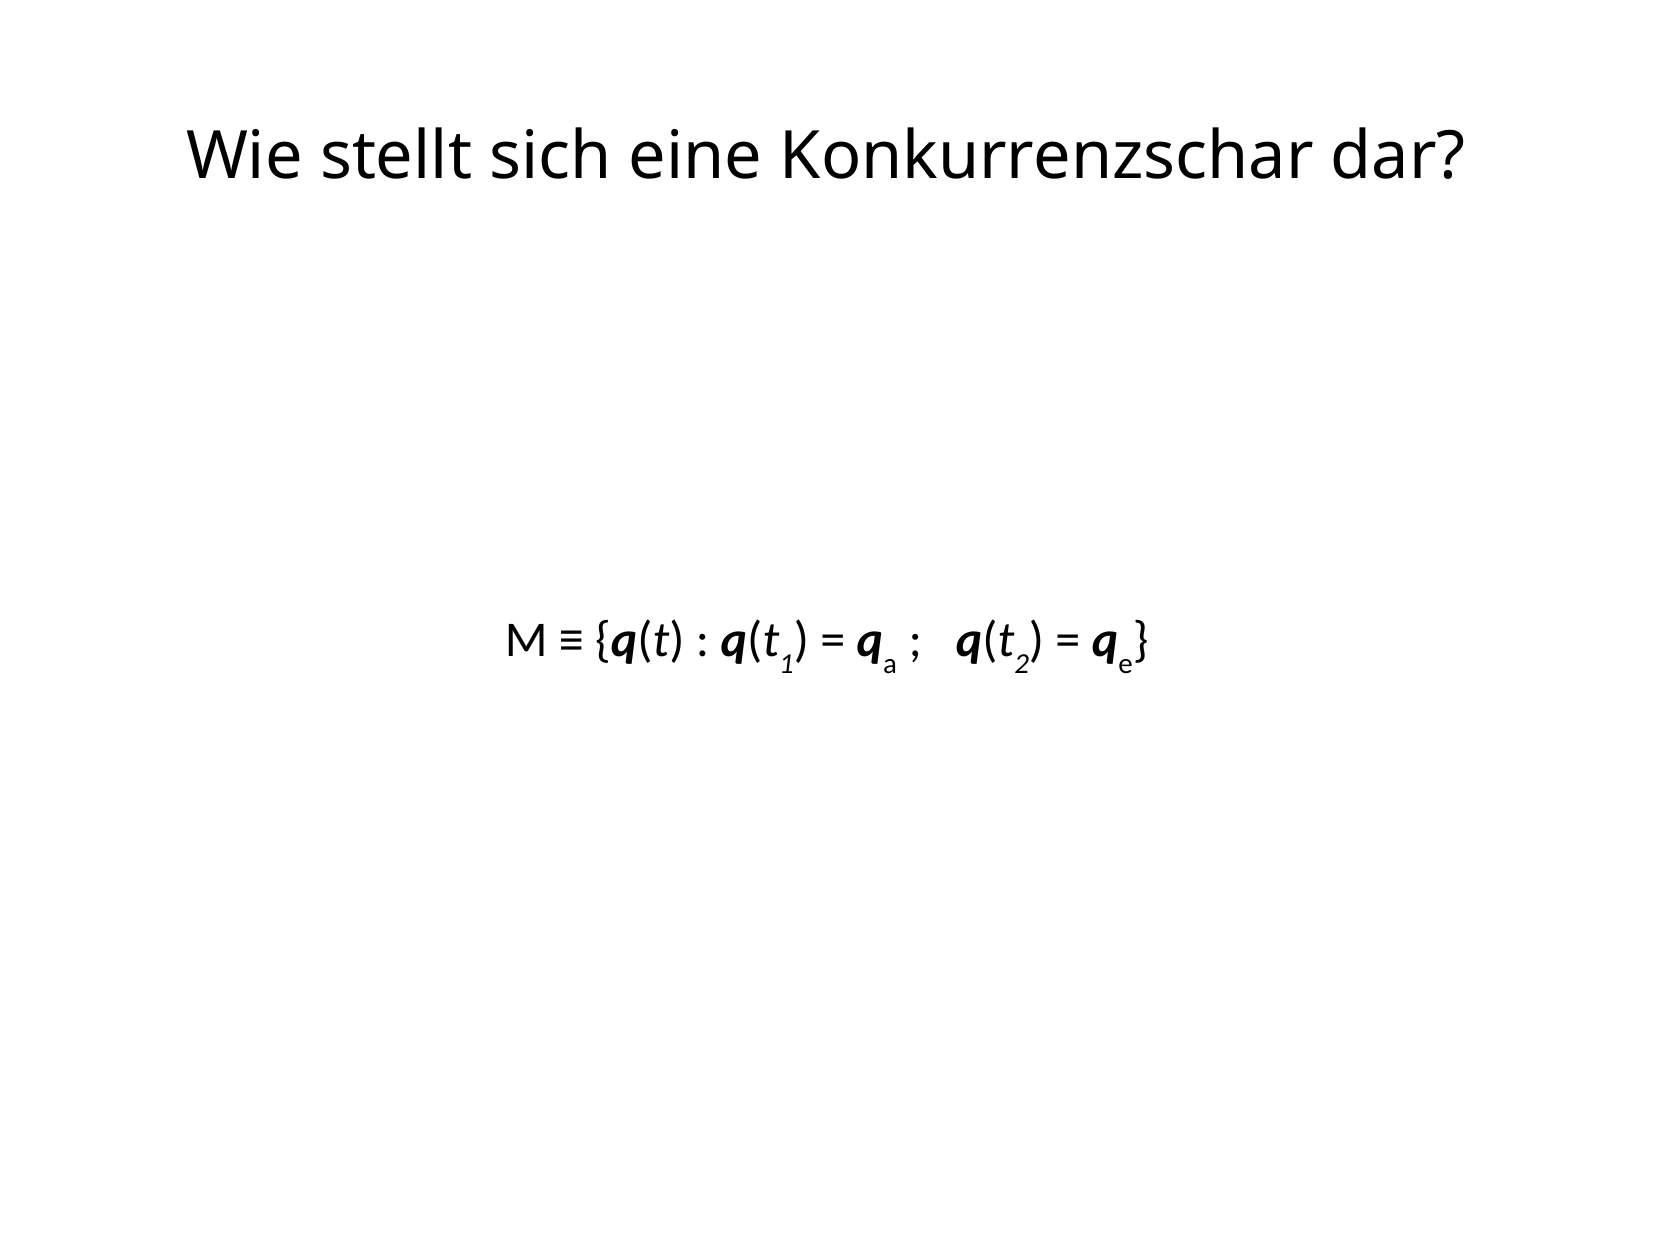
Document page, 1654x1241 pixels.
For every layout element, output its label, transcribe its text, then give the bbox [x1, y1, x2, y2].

title Wie stellt sich eine Konkurrenzschar dar? [82, 49, 1571, 257]
subtitle M ≡ {q(t) : q(t1) = qa ; q(t2) = qe} [82, 290, 1571, 1010]
